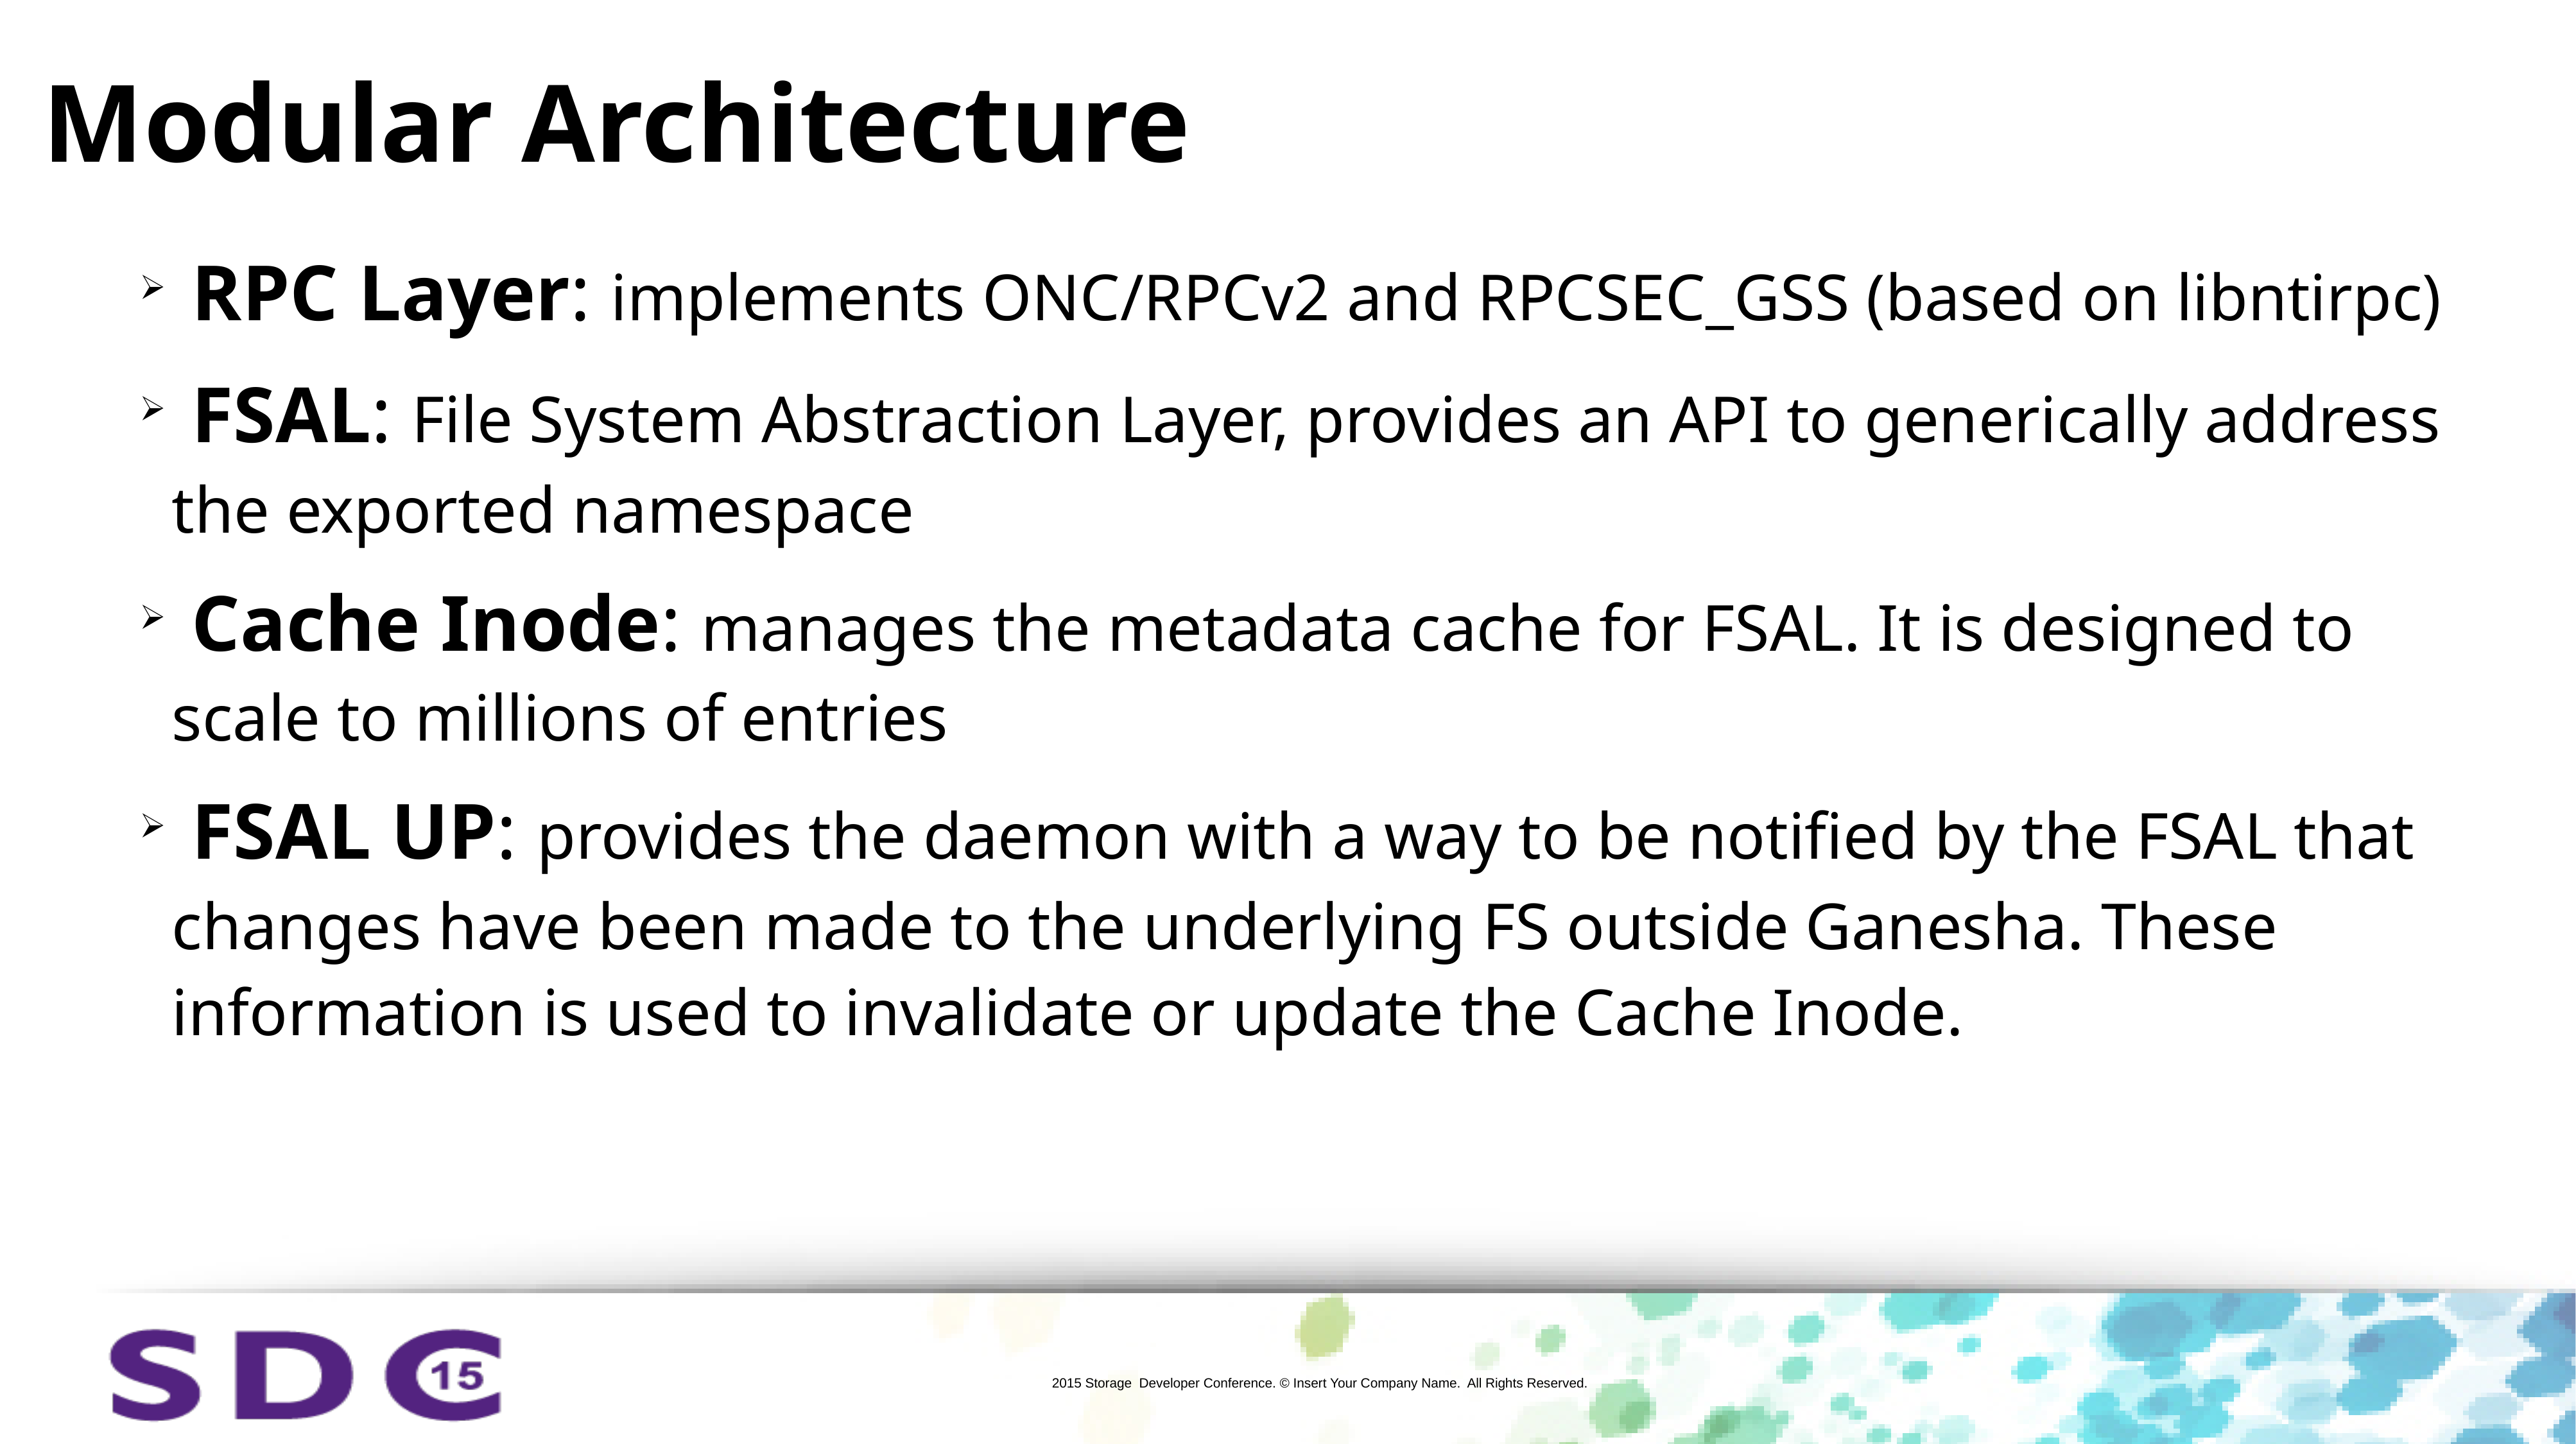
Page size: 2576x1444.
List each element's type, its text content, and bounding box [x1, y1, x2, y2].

list RPC Layer: implements ONC/RPCv2 and RPCSEC_GSS (based on libntirpc) FSAL: File System Abstraction Layer, provides an API to generically address the exported namespace Cache Inode: manages the metadata cache for FSAL. It is designed to scale to millions of entries FSAL UP: provides the daemon with a way to be notified by the FSAL that changes have been made to the underlying FS outside Ganesha. These information is used to invalidate or update the Cache Inode. [128, 239, 2447, 1077]
picture [0, 994, 2576, 1444]
title Modular Architecture [42, 0, 2361, 241]
